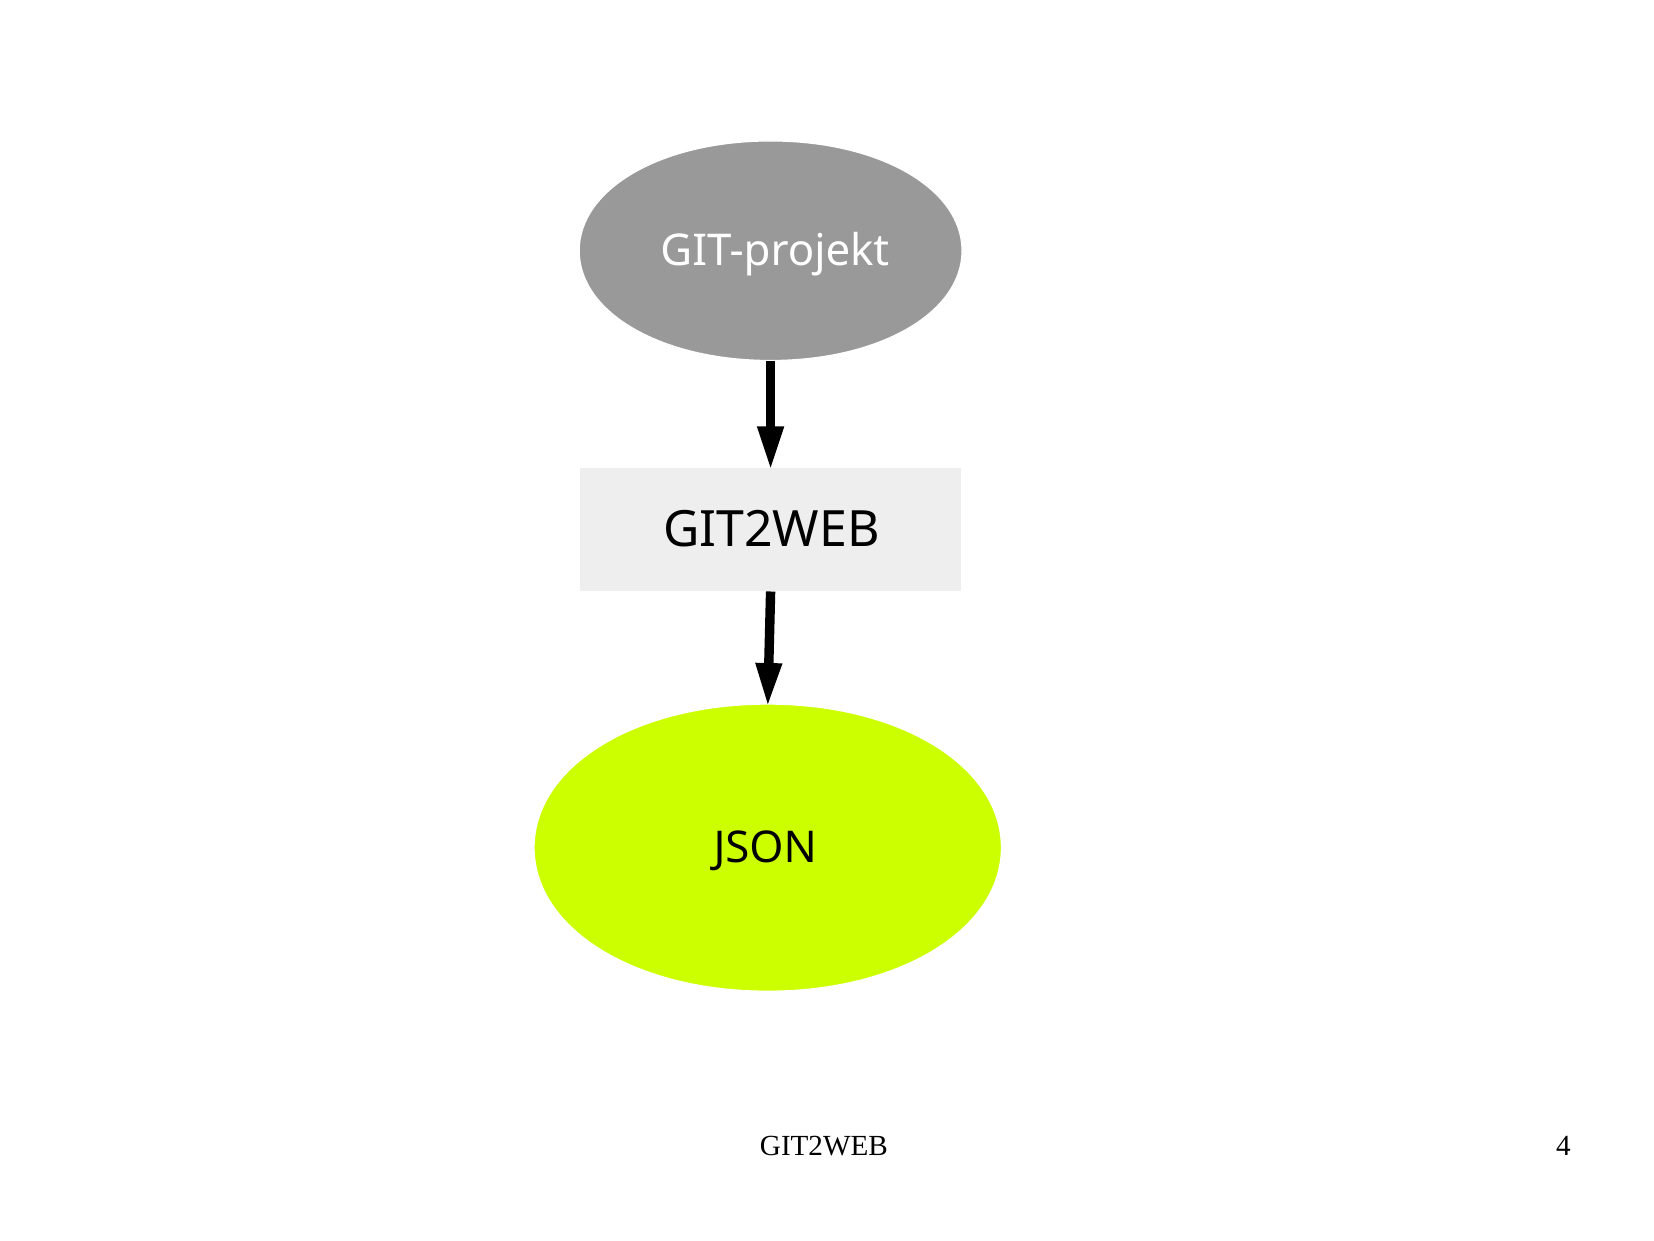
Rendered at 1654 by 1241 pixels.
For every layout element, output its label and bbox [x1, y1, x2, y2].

picture [348, 0, 1307, 1241]
